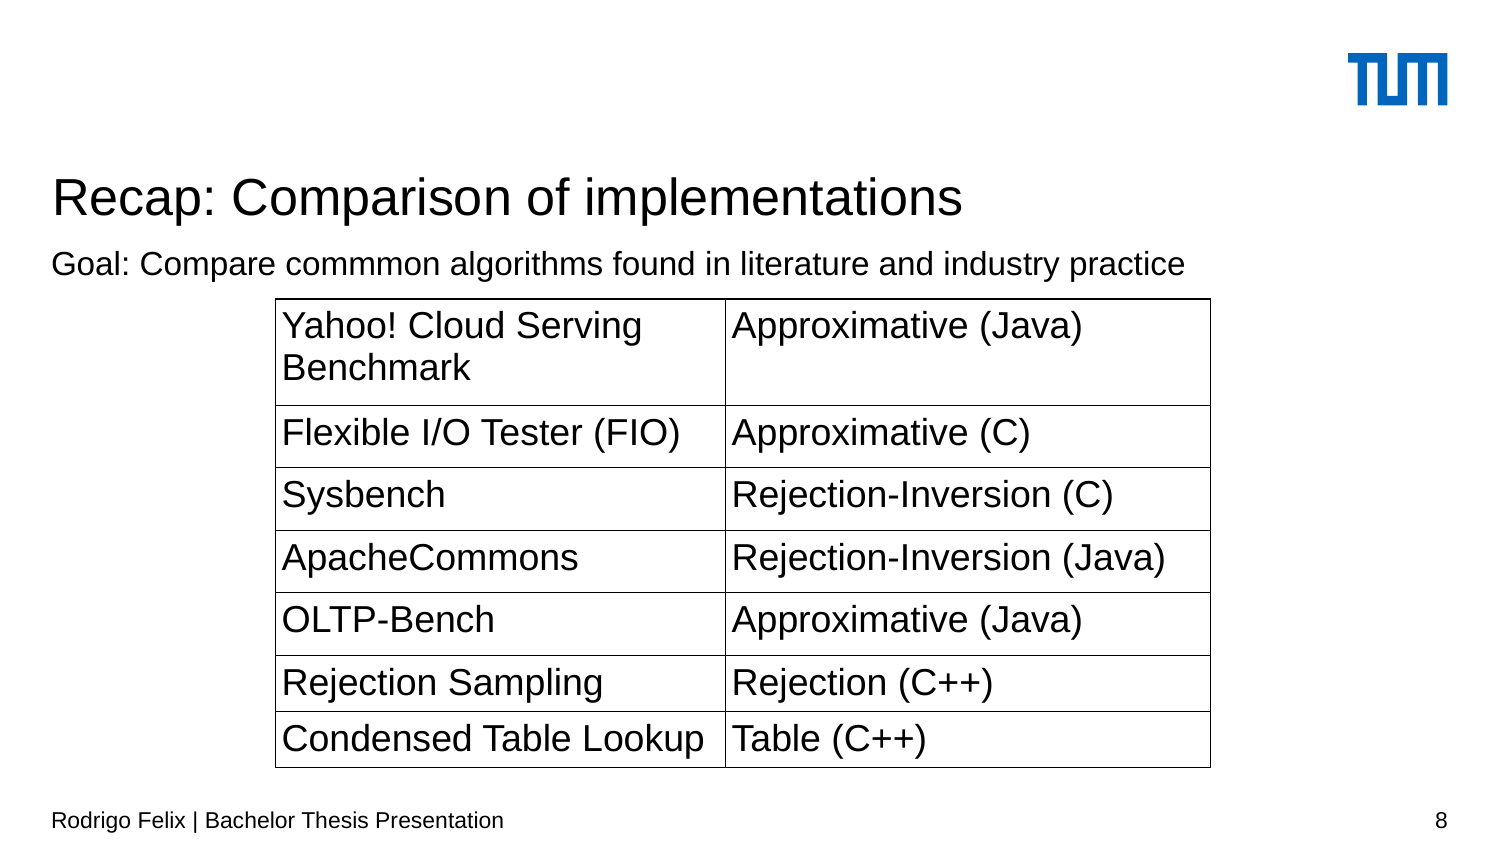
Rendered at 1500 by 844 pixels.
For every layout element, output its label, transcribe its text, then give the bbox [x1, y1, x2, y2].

table_header Yahoo! Cloud Serving Benchmark [276, 300, 725, 405]
table_cell Condensed Table Lookup [276, 712, 725, 767]
table_cell ApacheCommons [276, 531, 725, 592]
table_cell Rejection-Inversion (Java) [726, 531, 1210, 592]
table_cell Table (C++) [726, 712, 1210, 767]
table_cell Approximative (C) [726, 406, 1210, 467]
table_cell OLTP-Bench [276, 593, 725, 655]
list Goal: Compare commmon algorithms found in literature and industry practice [51, 236, 1447, 744]
table_cell Flexible I/O Tester (FIO) [276, 406, 725, 467]
table_cell Approximative (Java) [726, 593, 1210, 655]
table_cell Sysbench [276, 468, 725, 530]
table_header Approximative (Java) [726, 300, 1210, 405]
table_cell Rejection (C++) [726, 656, 1210, 711]
table_cell Rejection-Inversion (C) [726, 468, 1210, 530]
title Recap: Comparison of implementations [52, 159, 1449, 227]
table_cell Rejection Sampling [276, 656, 725, 711]
